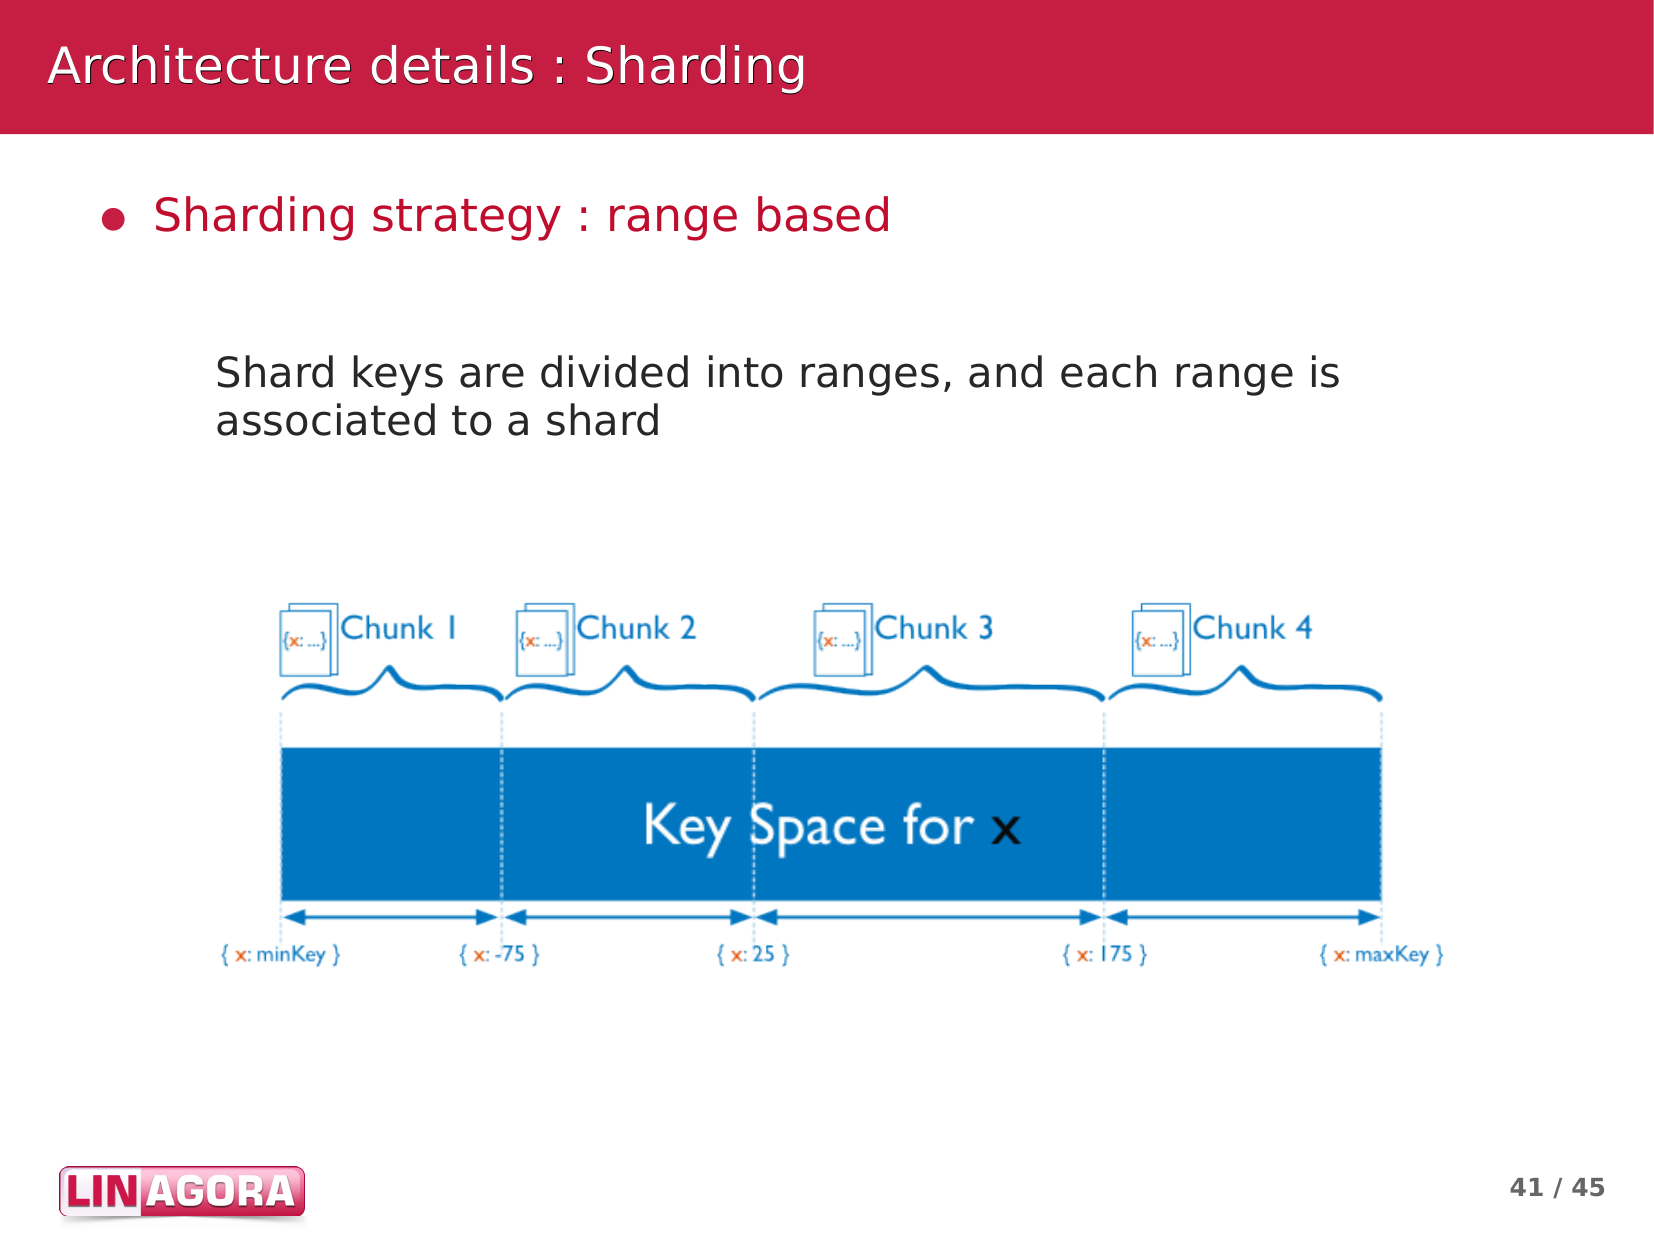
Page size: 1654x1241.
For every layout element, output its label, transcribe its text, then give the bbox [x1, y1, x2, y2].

list Sharding strategy : range based Shard keys are divided into ranges, and each range is associated to a shard [82, 188, 1571, 1052]
title Architecture details : Sharding [47, 7, 1624, 126]
picture [198, 576, 1465, 993]
picture [59, 1166, 308, 1229]
